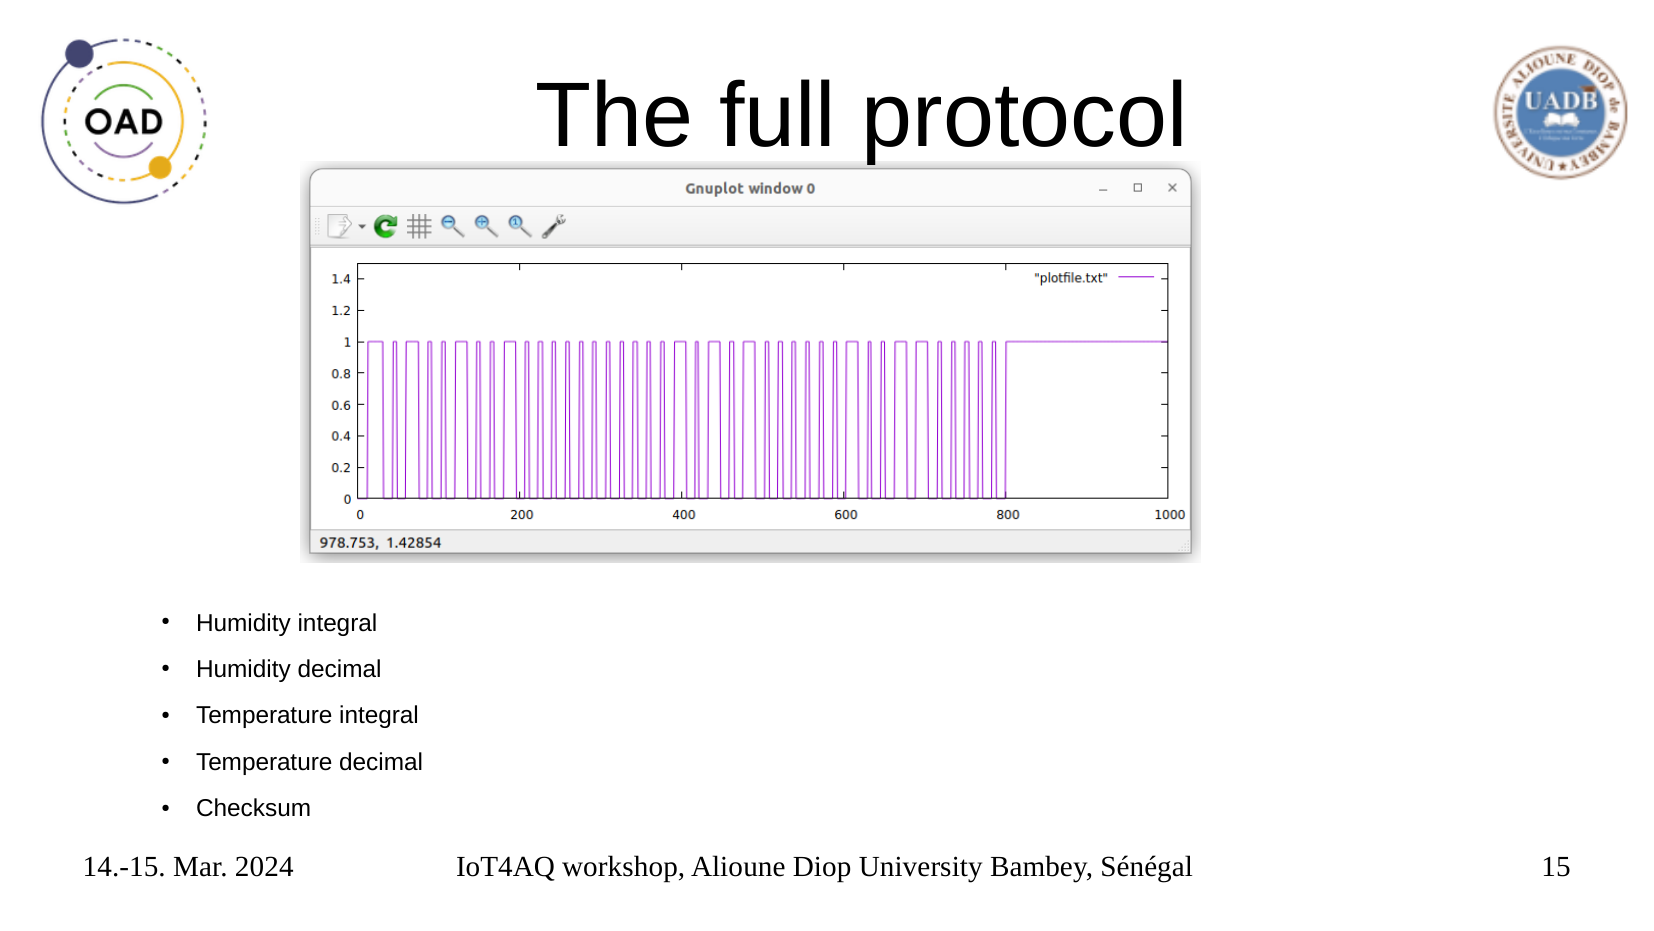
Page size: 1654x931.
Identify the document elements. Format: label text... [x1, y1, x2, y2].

picture [300, 161, 1201, 562]
picture [0, 24, 242, 225]
list Humidity integral Humidity decimal Temperature integral Temperature decimal Checksum [150, 562, 1426, 826]
picture [1482, 37, 1641, 188]
title The full protocol [278, 37, 1446, 193]
